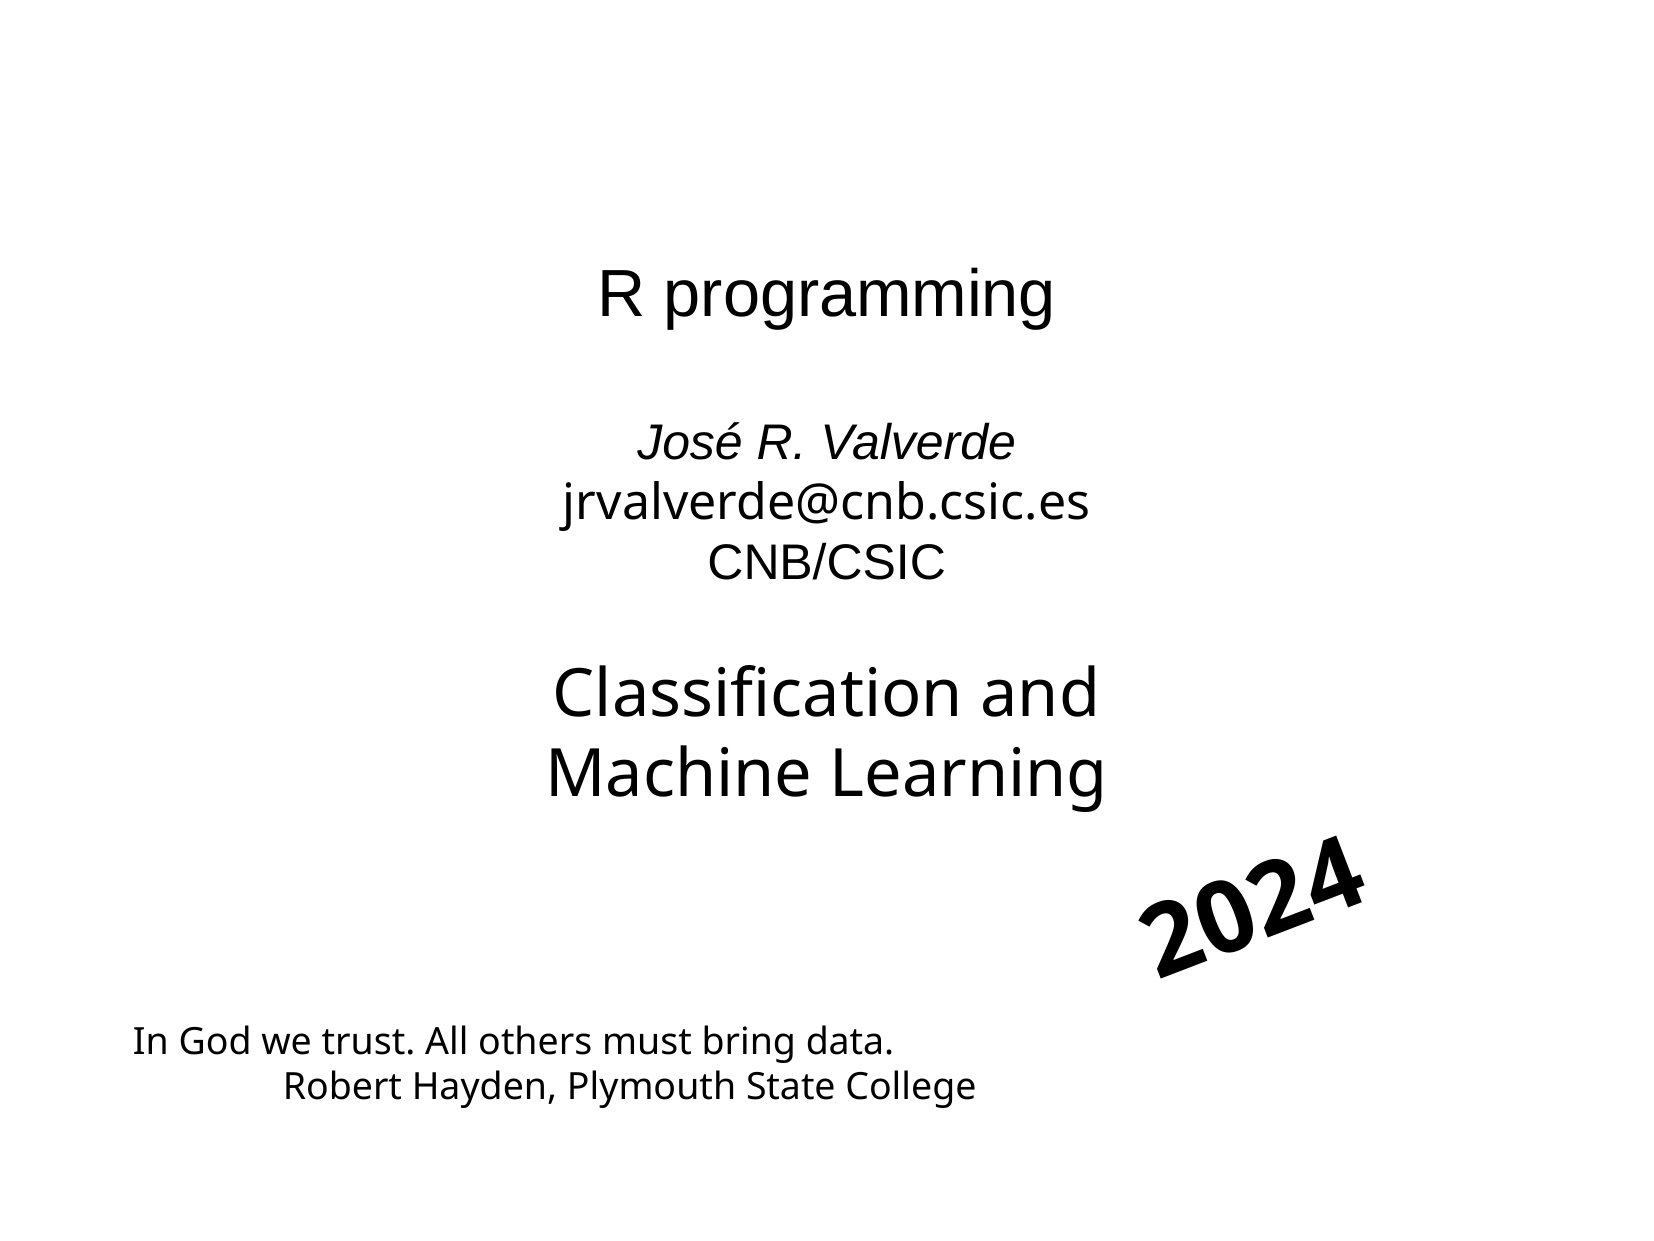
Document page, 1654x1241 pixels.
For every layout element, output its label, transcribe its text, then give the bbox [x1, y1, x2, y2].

text_box In God we trust. All others must bring data. Robert Hayden, Plymouth State College [118, 1009, 1418, 1182]
text_box 2024 [1105, 775, 1434, 994]
text_box R programming José R. Valverde jrvalverde@cnb.csic.es CNB/CSIC Classification and Machine Learning [82, 49, 1571, 1010]
